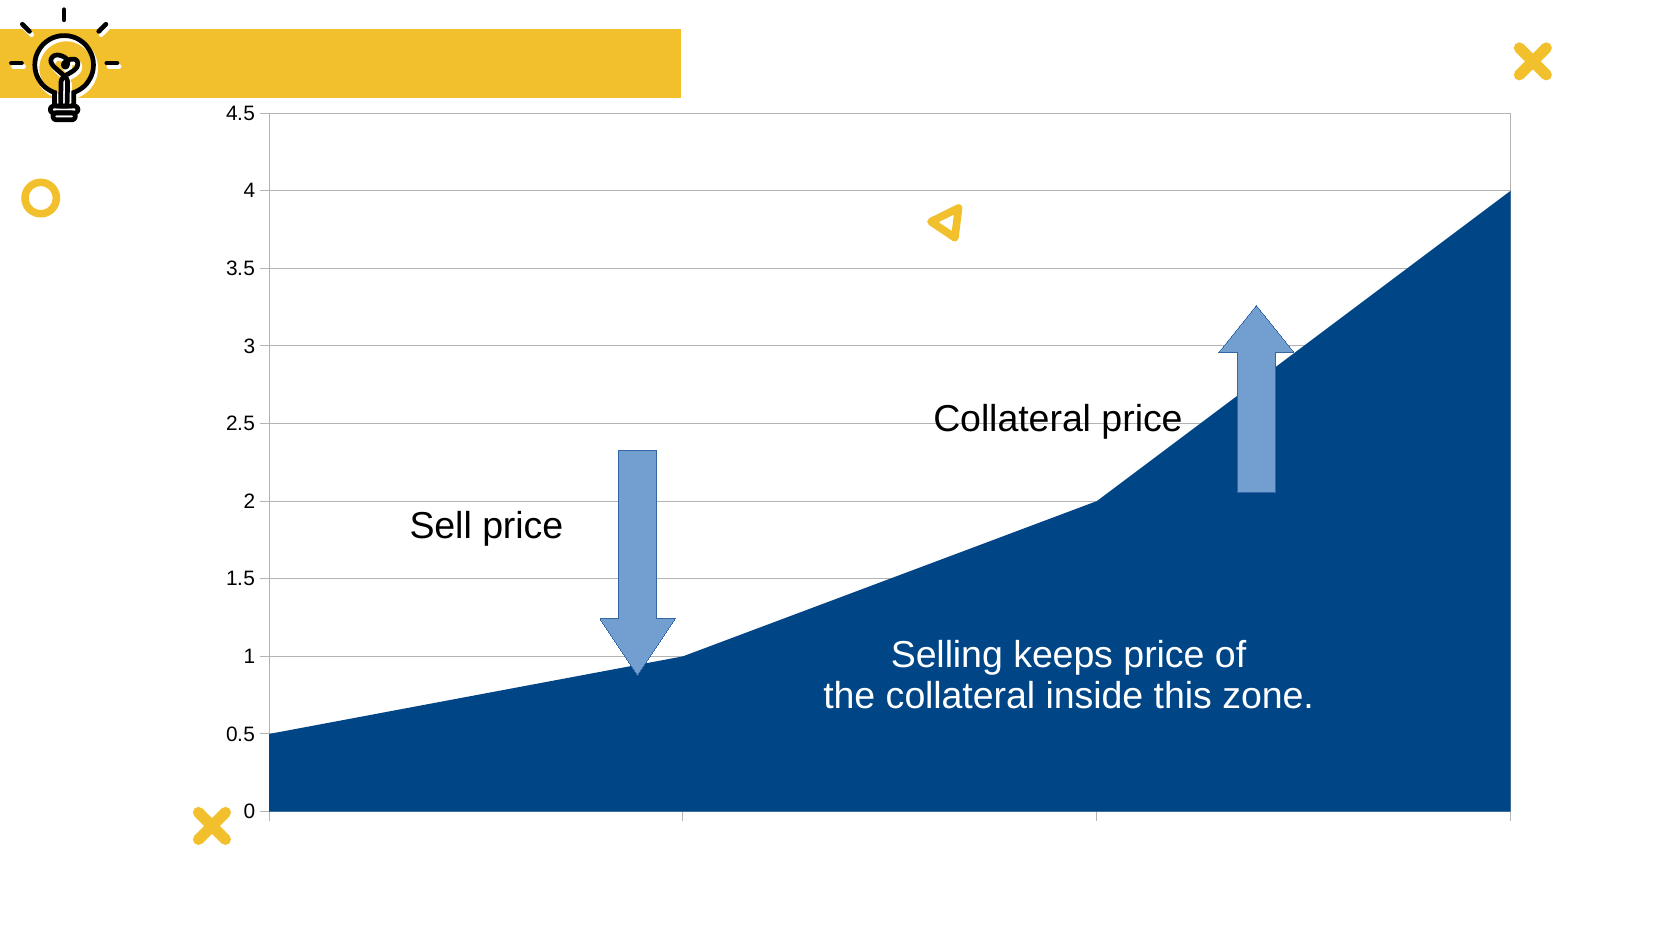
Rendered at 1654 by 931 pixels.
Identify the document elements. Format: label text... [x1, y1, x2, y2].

text_box [600, 450, 676, 676]
text_box Collateral price [926, 380, 1190, 456]
chart [199, 86, 1538, 839]
text_box Sell price [355, 487, 618, 563]
text_box [1218, 305, 1294, 493]
text_box Selling keeps price of the collateral inside this zone. [862, 600, 1275, 751]
